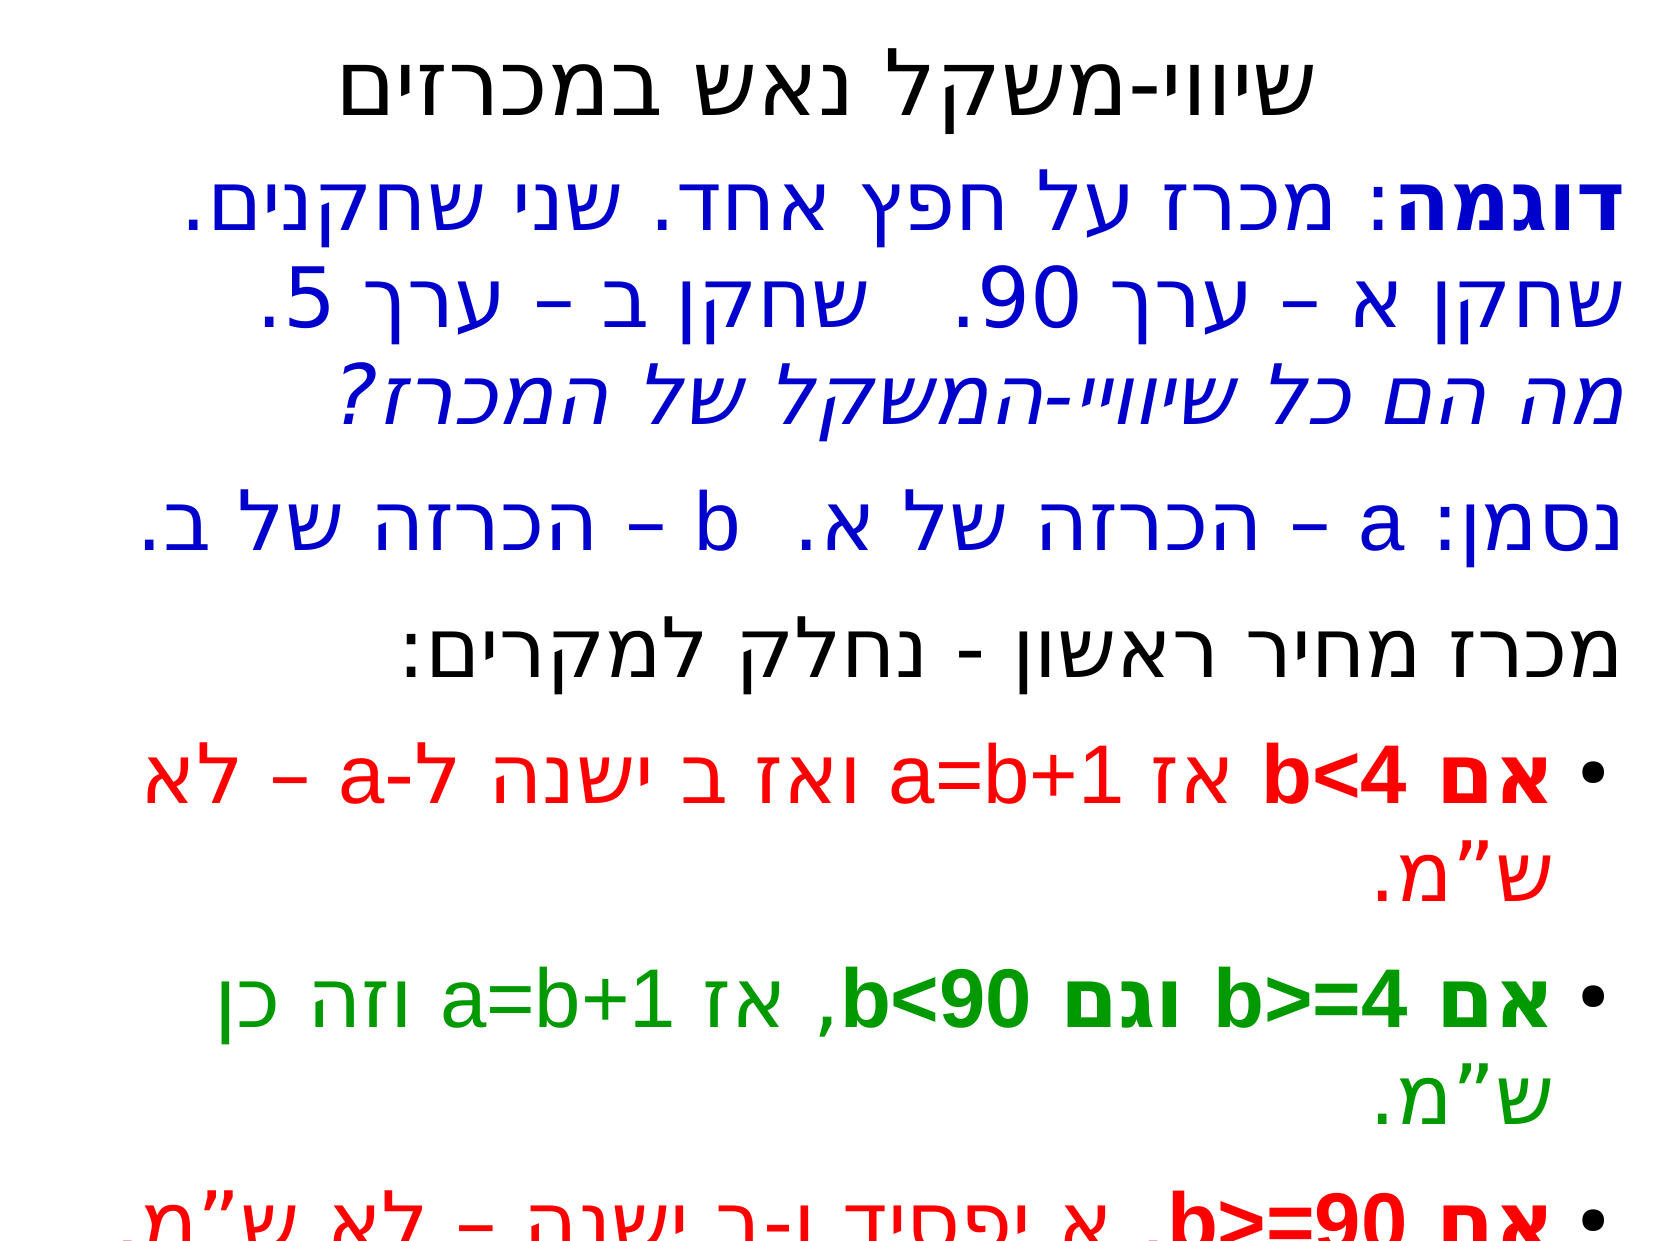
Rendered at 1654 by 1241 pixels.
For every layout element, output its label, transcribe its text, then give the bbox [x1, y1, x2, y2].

list דוגמה: מכרז על חפץ אחד. שני שחקנים. שחקן א – ערך 90. שחקן ב – ערך 5. מה הם כל שיוויי-המשקל של המכרז? נסמן: a – הכרזה של א. b – הכרזה של ב. מכרז מחיר ראשון - נחלק למקרים: אם b<4 אז a=b+1 ואז ב ישנה ל-a – לא ש”מ. אם b>=4 וגם b<90, אז a=b+1 וזה כן ש”מ. אם b>=90, א יפסיד ו-ב ישנה – לא ש”מ. [30, 152, 1626, 1096]
title שיווי-משקל נאש במכרזים [82, 32, 1571, 136]
